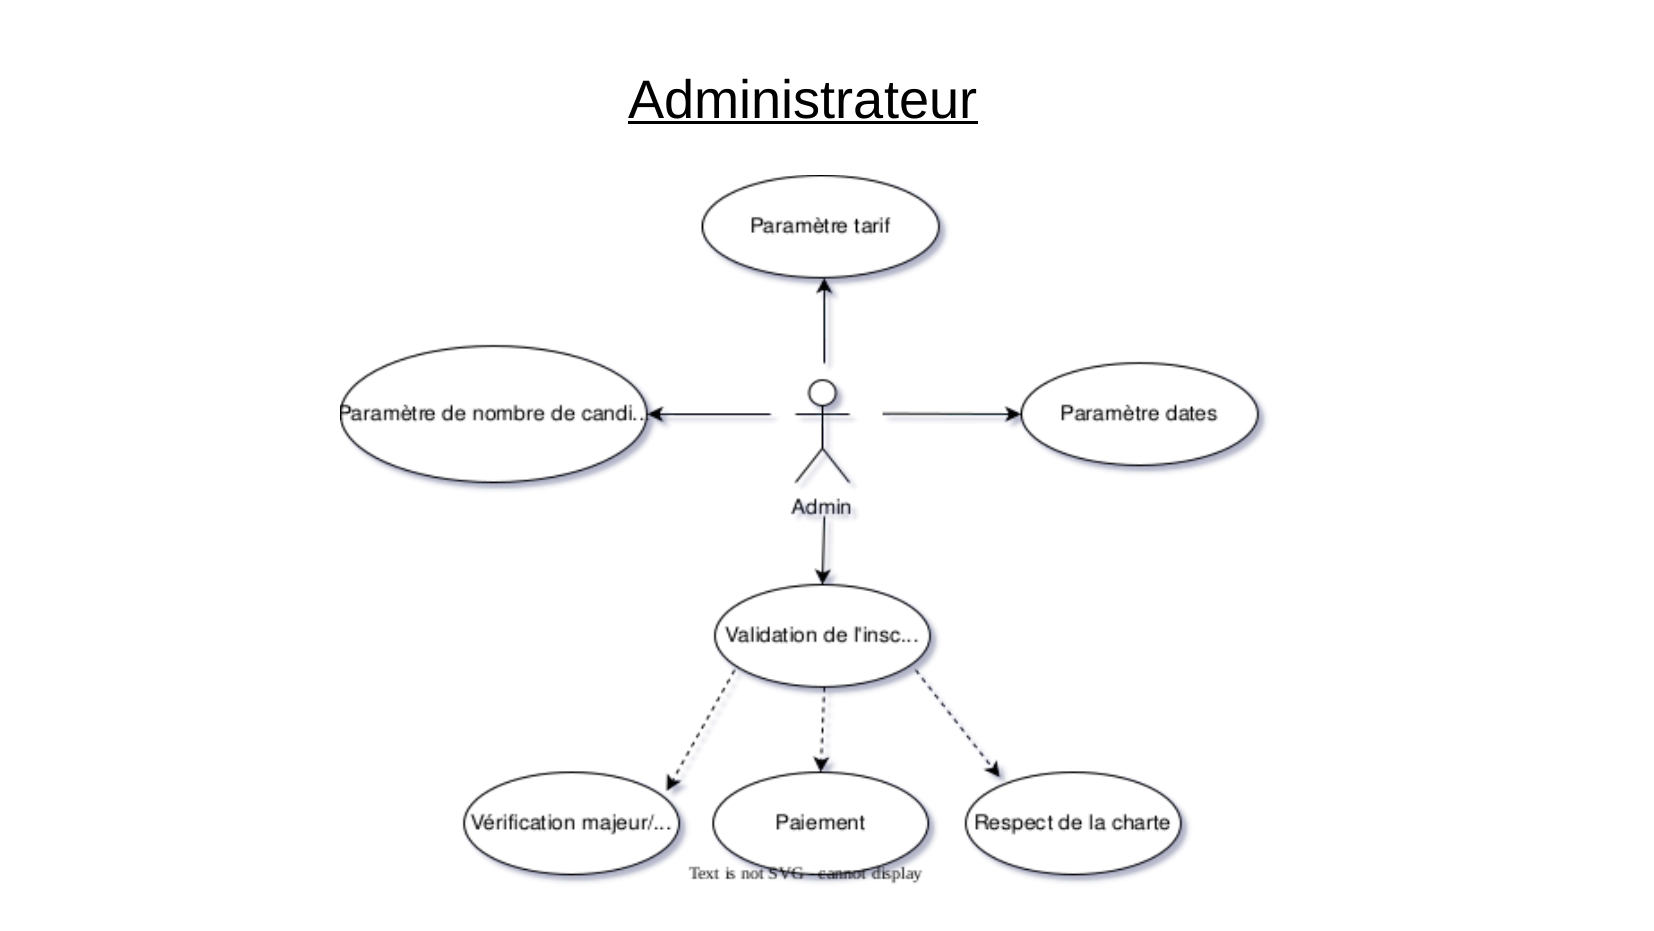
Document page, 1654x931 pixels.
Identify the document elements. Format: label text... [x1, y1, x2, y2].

picture [340, 175, 1270, 886]
title Administrateur [59, 21, 1548, 178]
